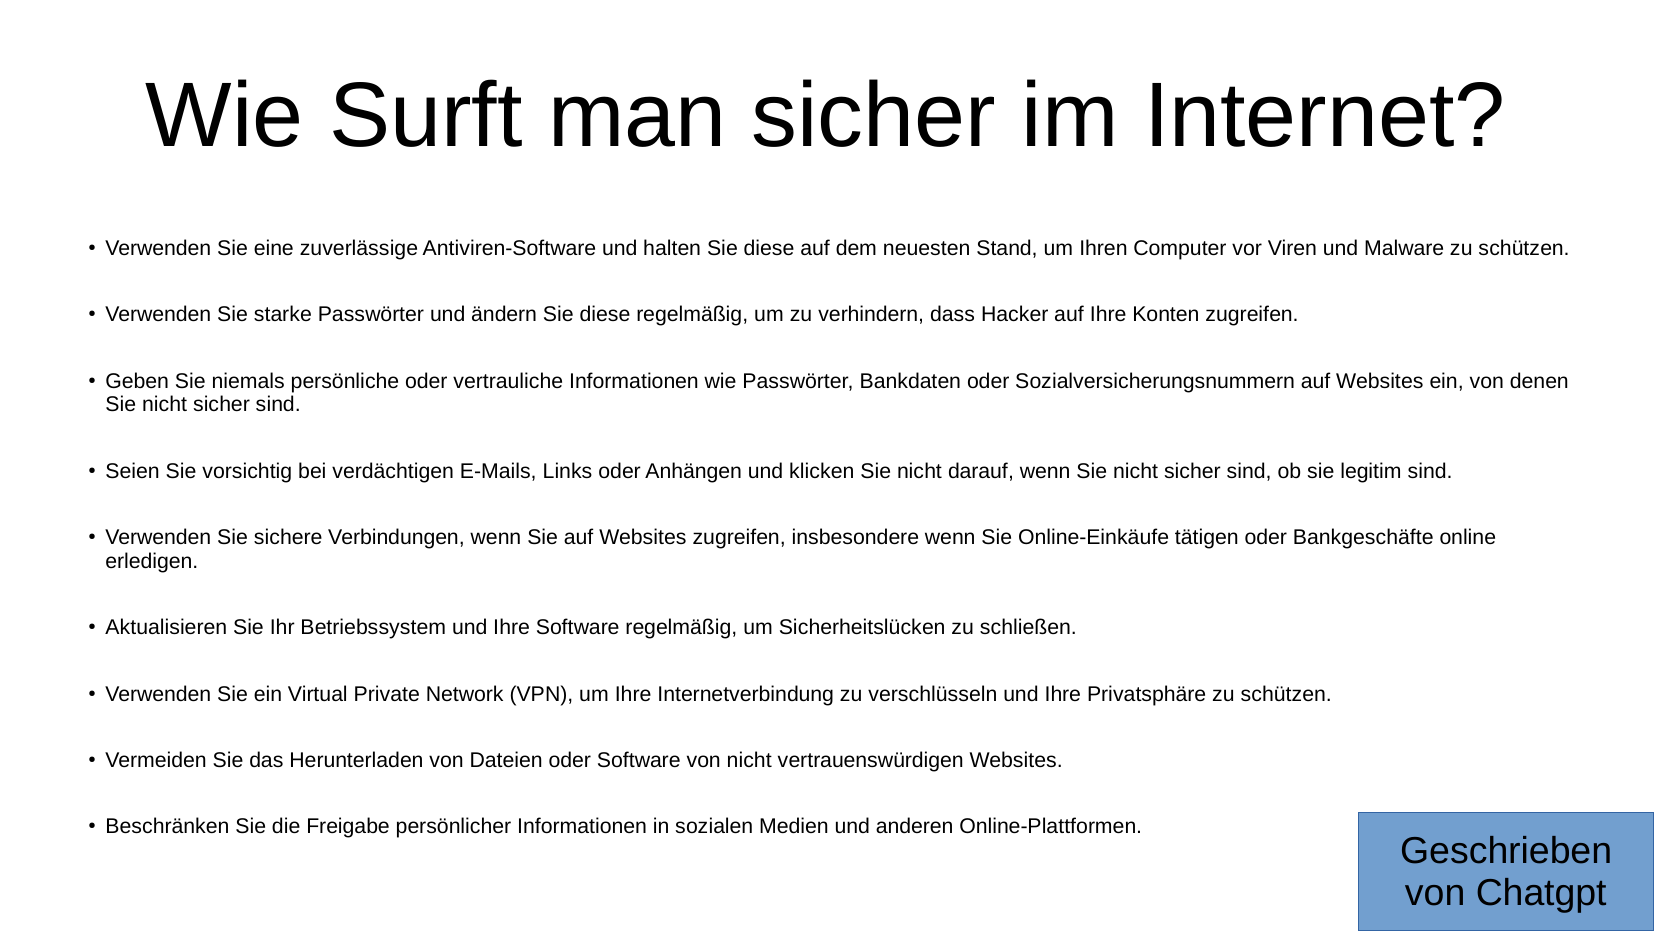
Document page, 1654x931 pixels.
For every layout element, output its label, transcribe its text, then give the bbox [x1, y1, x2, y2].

text_box Geschrieben von Chatgpt [1358, 812, 1654, 931]
list Verwenden Sie eine zuverlässige Antiviren-Software und halten Sie diese auf dem neuesten Stand, um Ihren Computer vor Viren und Malware zu schützen. Verwenden Sie starke Passwörter und ändern Sie diese regelmäßig, um zu verhindern, dass Hacker auf Ihre Konten zugreifen. Geben Sie niemals persönliche oder vertrauliche Informationen wie Passwörter, Bankdaten oder Sozialversicherungsnummern auf Websites ein, von denen Sie nicht sicher sind. Seien Sie vorsichtig bei verdächtigen E-Mails, Links oder Anhängen und klicken Sie nicht darauf, wenn Sie nicht sicher sind, ob sie legitim sind. Verwenden Sie sichere Verbindungen, wenn Sie auf Websites zugreifen, insbesondere wenn Sie Online-Einkäufe tätigen oder Bankgeschäfte online erledigen. Aktualisieren Sie Ihr Betriebssystem und Ihre Software regelmäßig, um Sicherheitslücken zu schließen. Verwenden Sie ein Virtual Private Network (VPN), um Ihre Internetverbindung zu verschlüsseln und Ihre Privatsphäre zu schützen. Vermeiden Sie das Herunterladen von Dateien oder Software von nicht vertrauenswürdigen Websites. Beschränken Sie die Freigabe persönlicher Informationen in sozialen Medien und anderen Online-Plattformen. [82, 236, 1571, 886]
title Wie Surft man sicher im Internet? [82, 37, 1571, 193]
